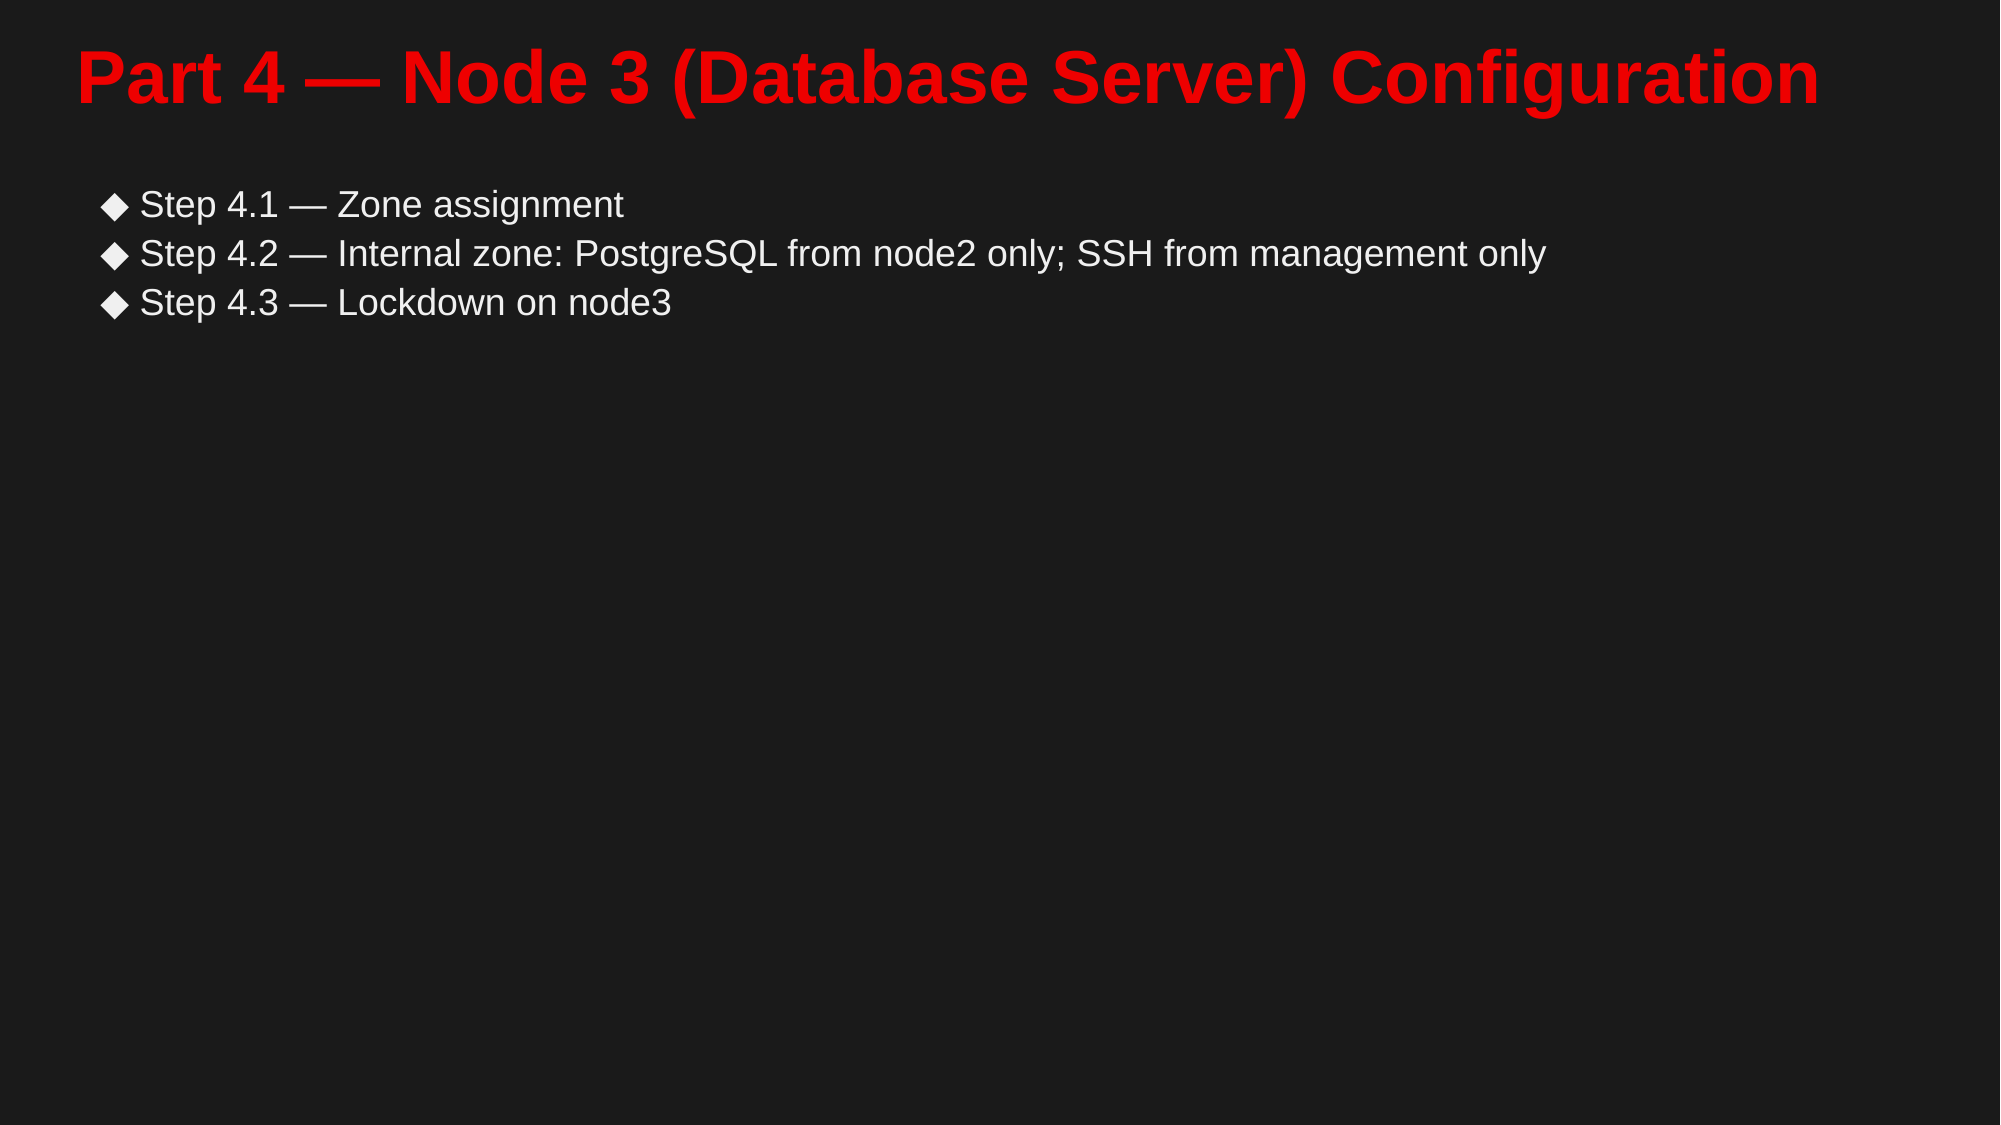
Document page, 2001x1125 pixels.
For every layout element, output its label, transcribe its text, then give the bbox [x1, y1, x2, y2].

text_box Part 4 — Node 3 (Database Server) Configuration [59, 23, 1942, 154]
text_box ◆ Step 4.1 — Zone assignment ◆ Step 4.2 — Internal zone: PostgreSQL from node2 only; SSH from management only ◆ Step 4.3 — Lockdown on node3 [59, 171, 1942, 1087]
